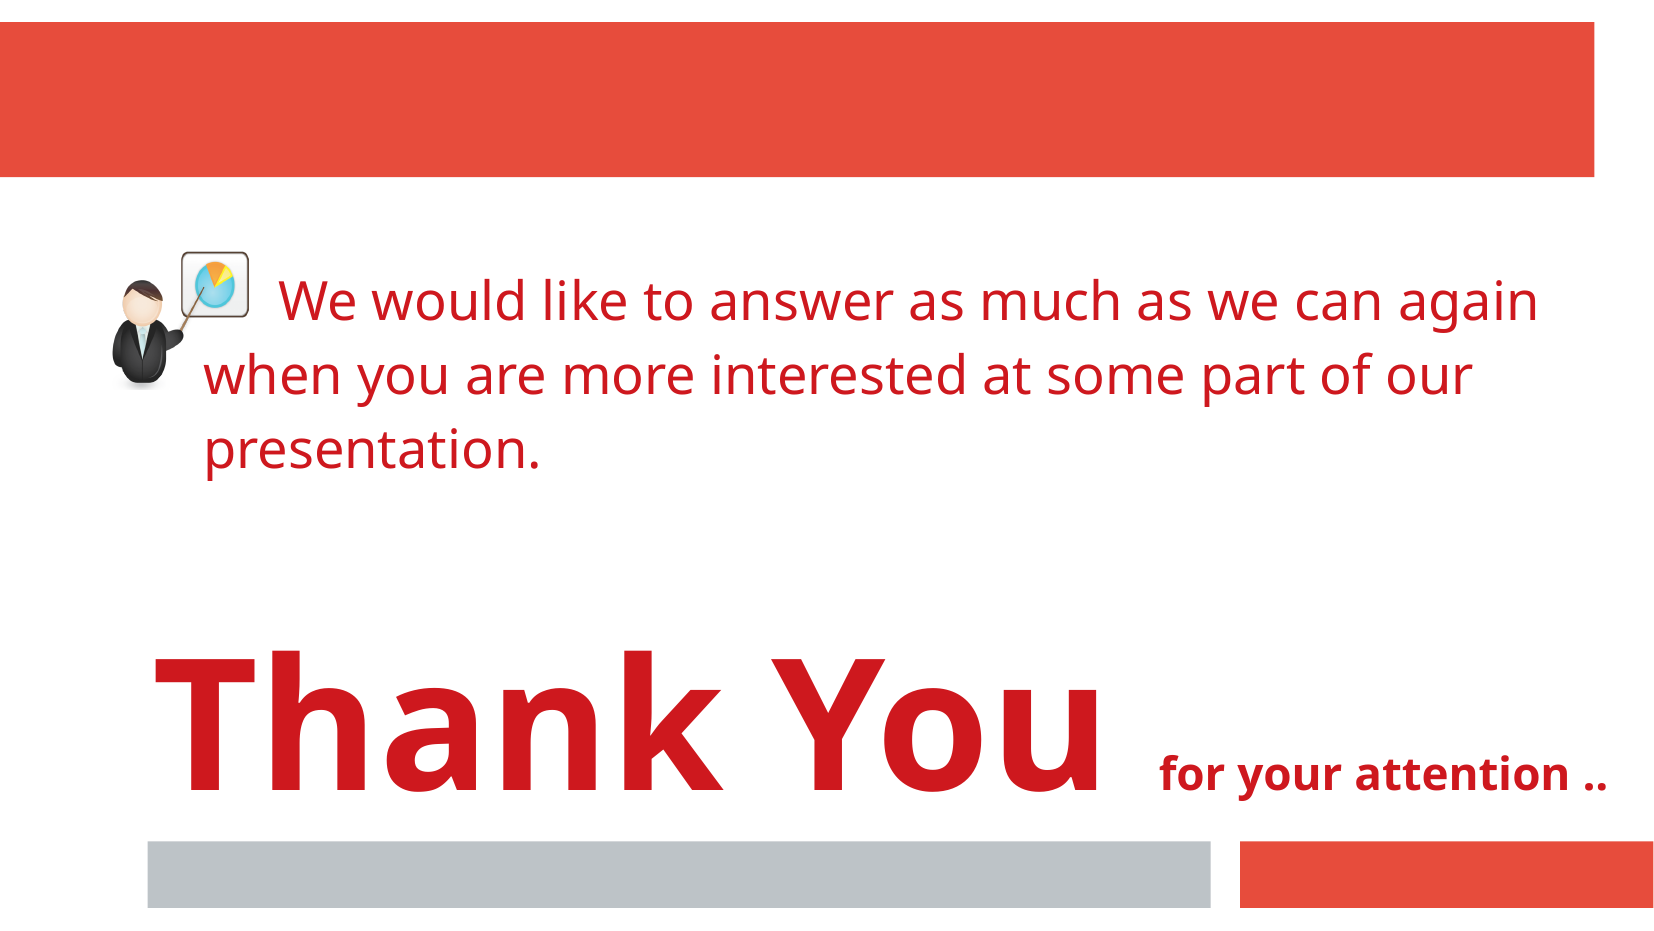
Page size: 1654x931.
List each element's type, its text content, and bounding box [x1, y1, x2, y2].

text_box Thank You for your attention .. [137, 587, 1582, 836]
text_box We would like to answer as much as we can again when you are more interested at some part of our presentation. [188, 255, 1651, 477]
picture [103, 240, 254, 391]
